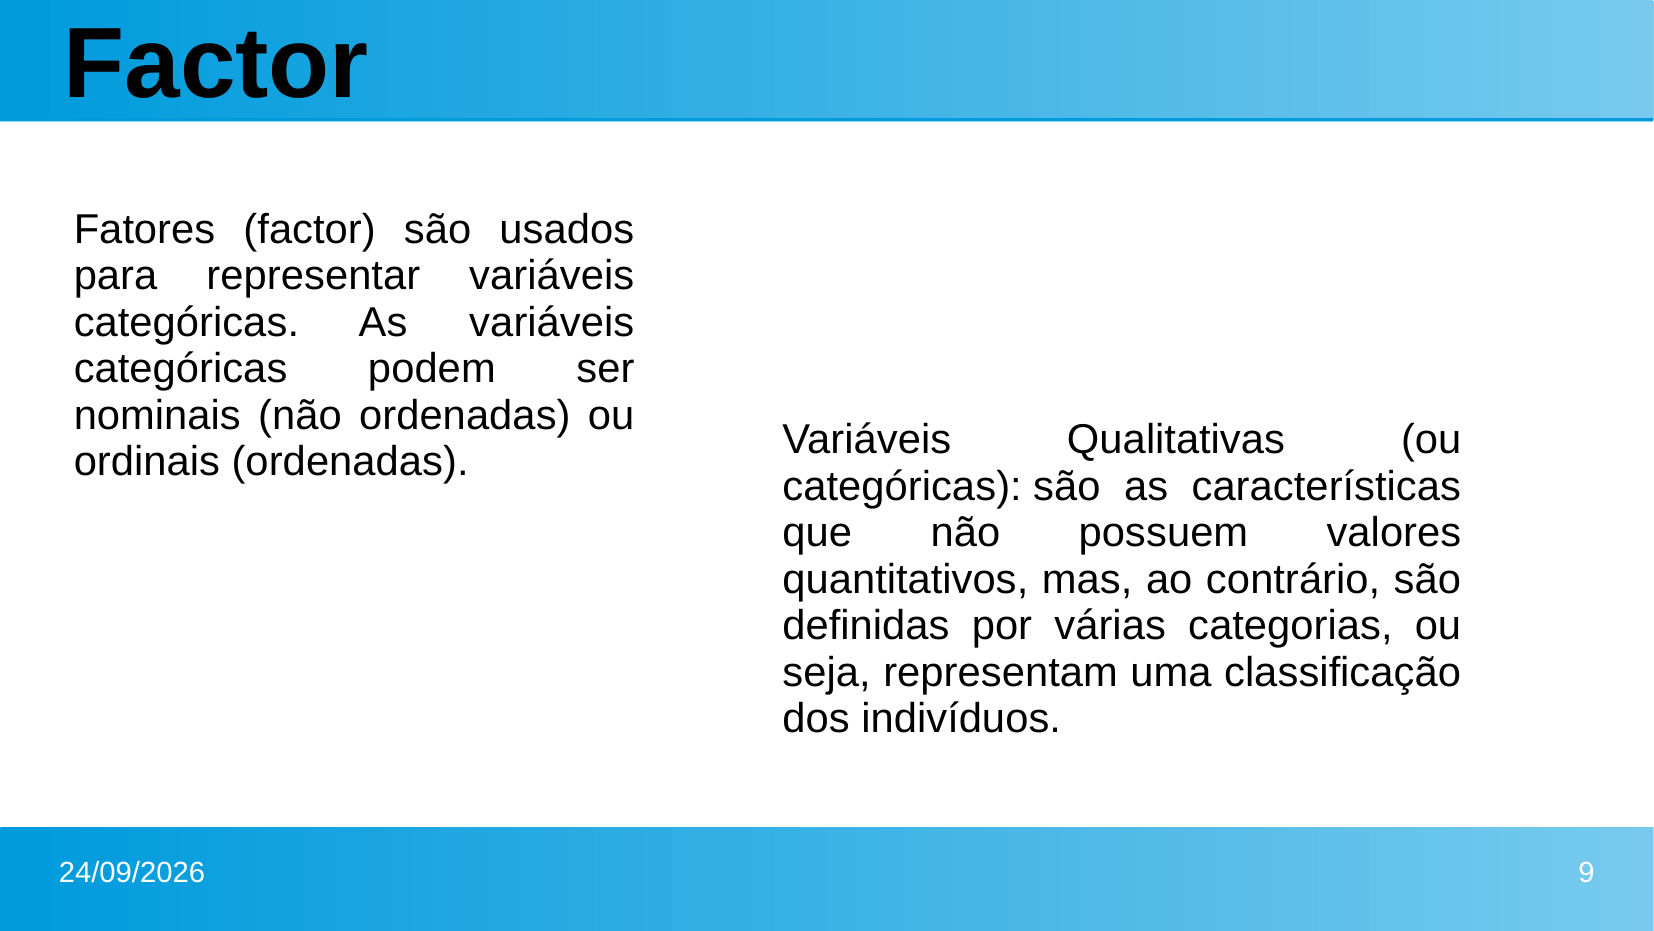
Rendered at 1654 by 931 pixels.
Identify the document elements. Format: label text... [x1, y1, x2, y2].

text_box Fatores (factor) são usados para representar variáveis categóricas. As variáveis categóricas podem ser nominais (não ordenadas) ou ordinais (ordenadas). [59, 198, 650, 296]
text_box Variáveis Qualitativas (ou categóricas): são as características que não possuem valores quantitativos, mas, ao contrário, são definidas por várias categorias, ou seja, representam uma classificação dos indivíduos. [767, 408, 1477, 709]
text_box Factor [48, 0, 384, 127]
